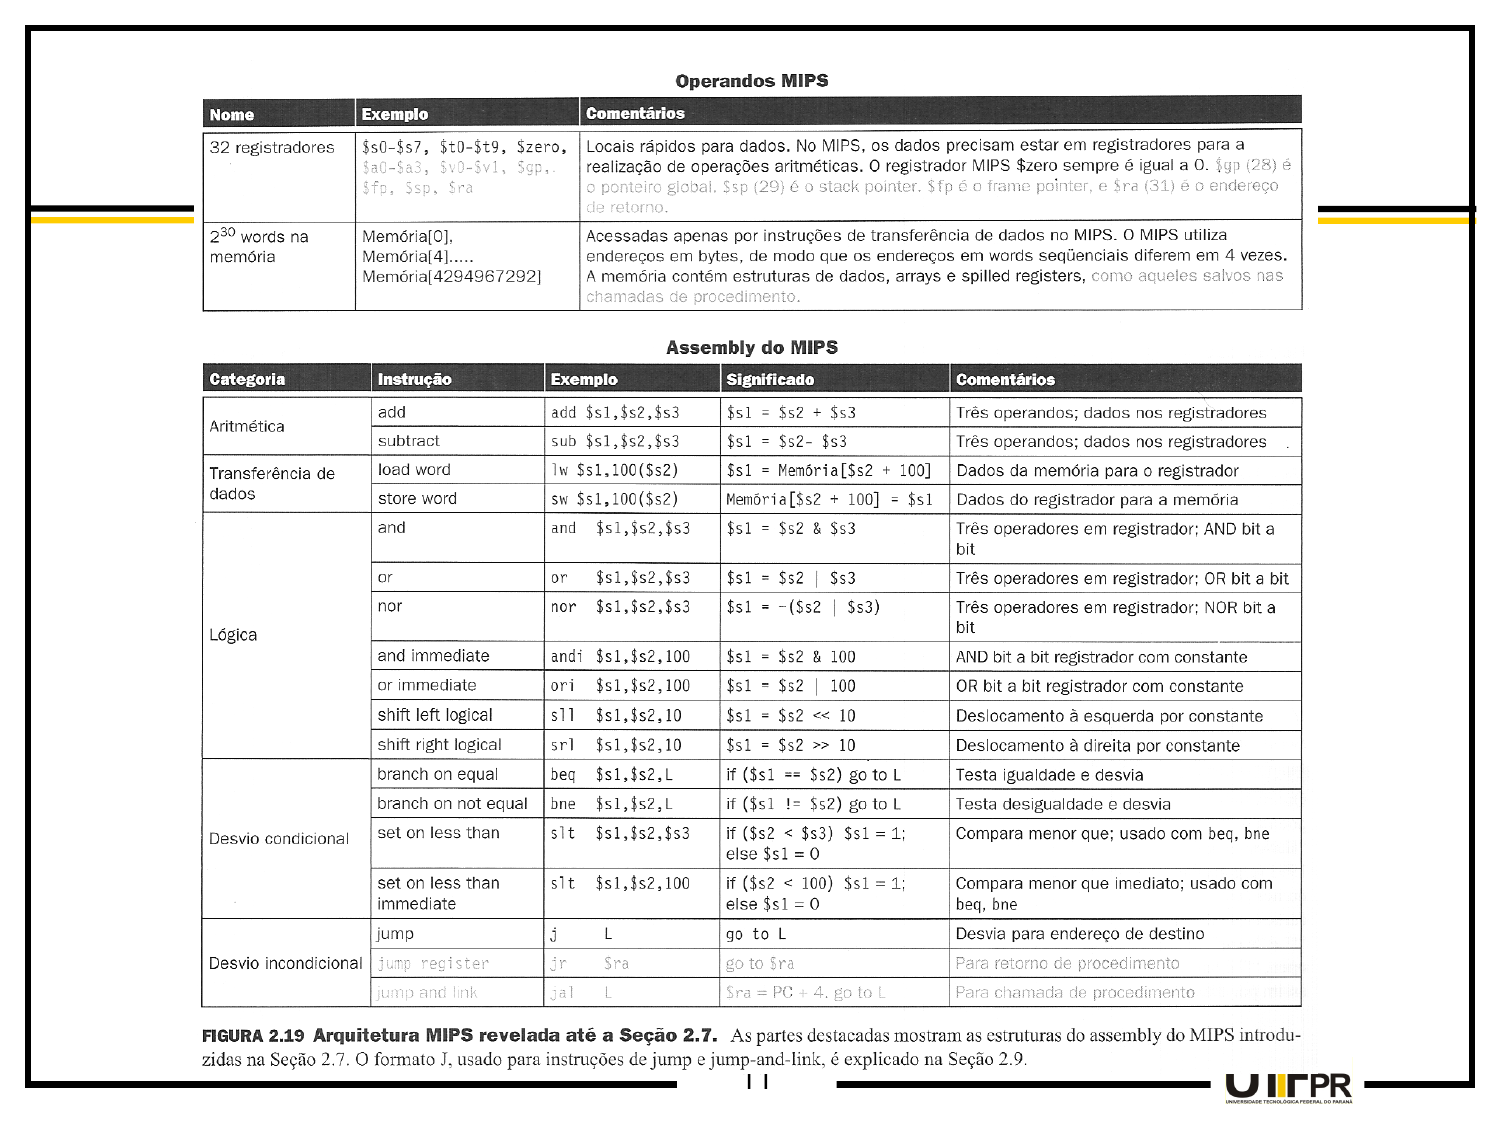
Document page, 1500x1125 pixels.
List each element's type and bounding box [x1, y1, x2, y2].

picture [194, 58, 1353, 1104]
